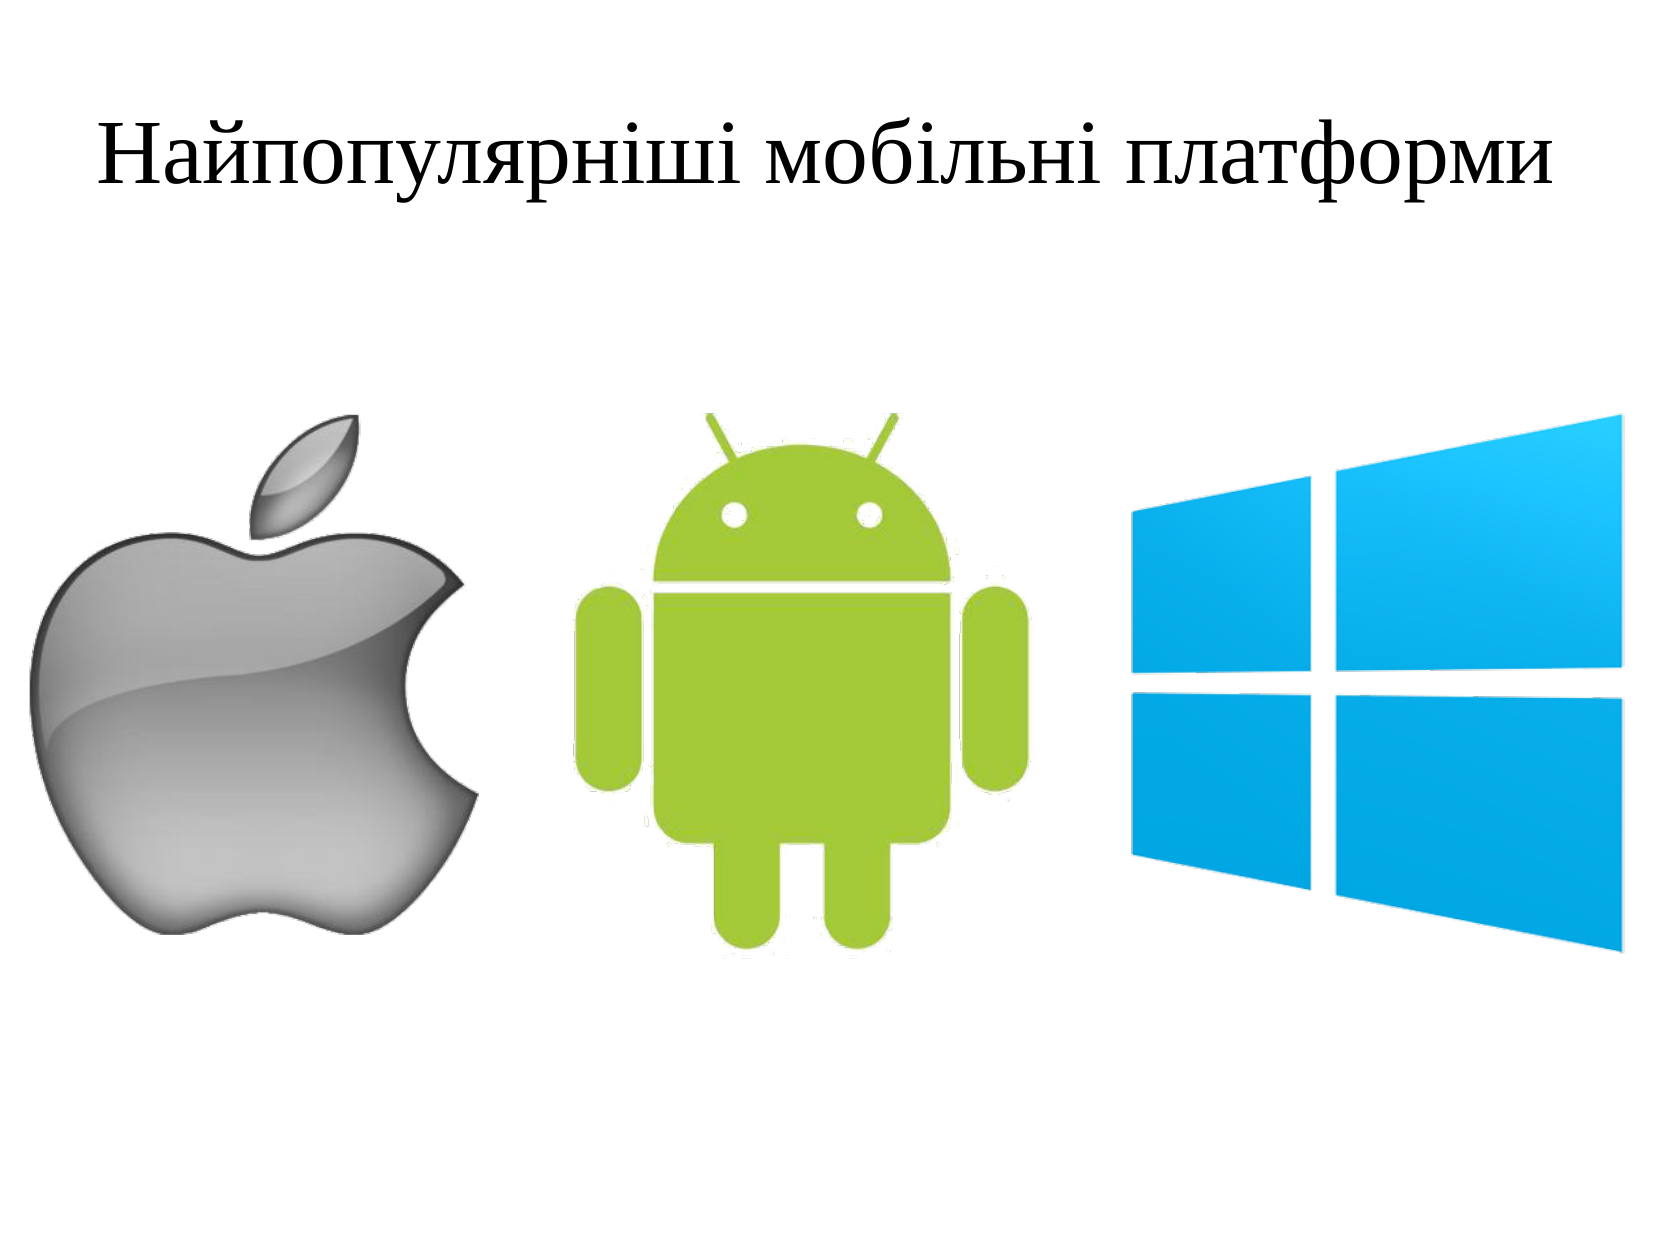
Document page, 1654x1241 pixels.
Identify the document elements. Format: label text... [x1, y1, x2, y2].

title Найпопулярніші мобільні платформи [82, 49, 1571, 257]
picture [4, 406, 1653, 974]
